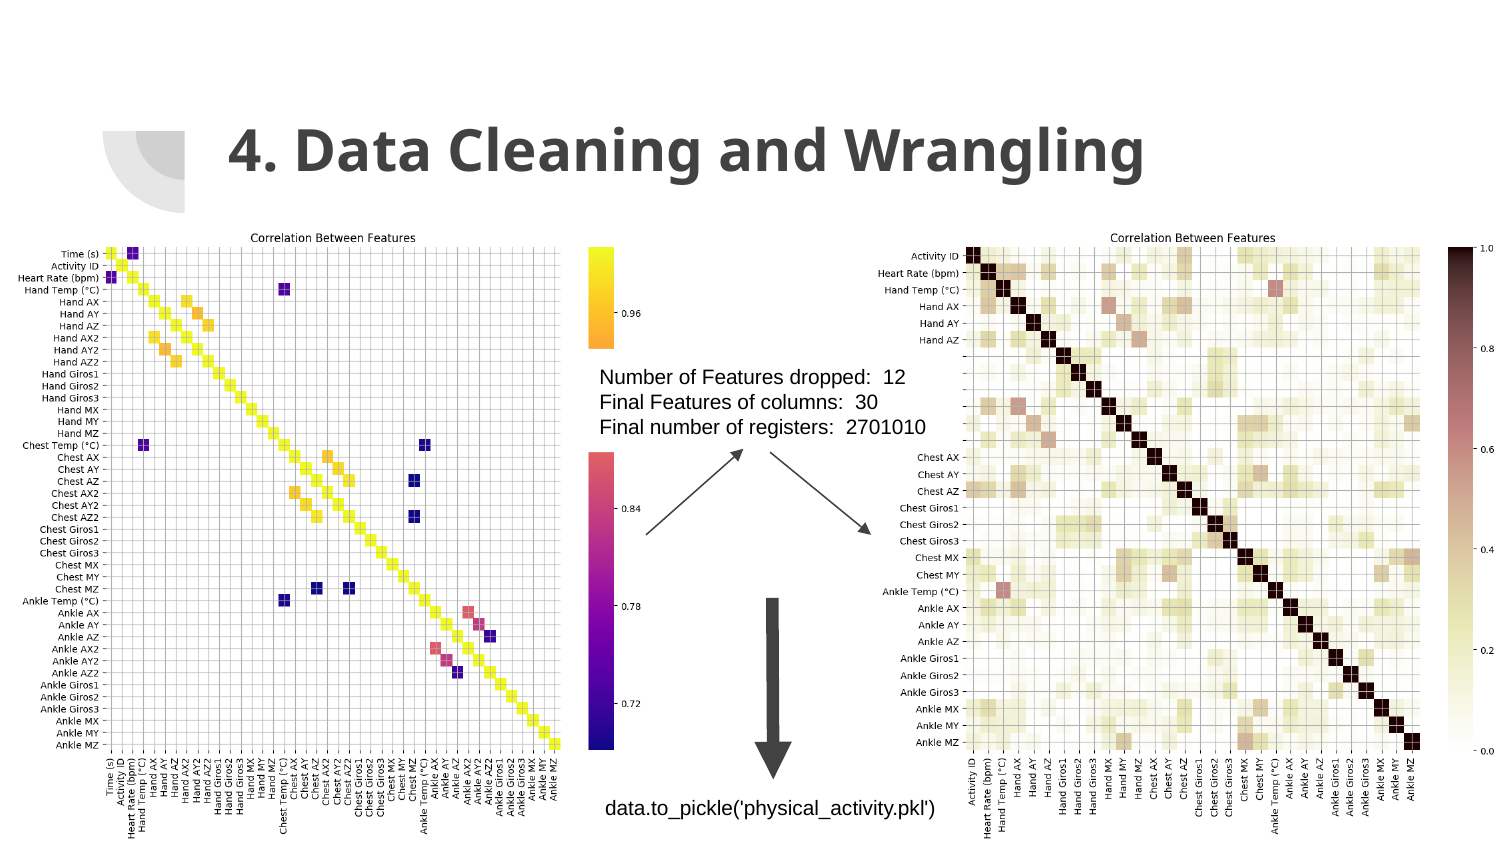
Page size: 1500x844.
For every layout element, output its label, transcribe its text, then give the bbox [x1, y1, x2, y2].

picture [11, 226, 647, 844]
text_box Number of Features dropped: 12 Final Features of columns: 30 Final number of registers: 2701010 [584, 348, 963, 453]
text_box data.to_pickle('physical_activity.pkl') [590, 779, 957, 838]
picture [871, 226, 1500, 844]
title 4. Data Cleaning and Wrangling [213, 98, 1368, 263]
